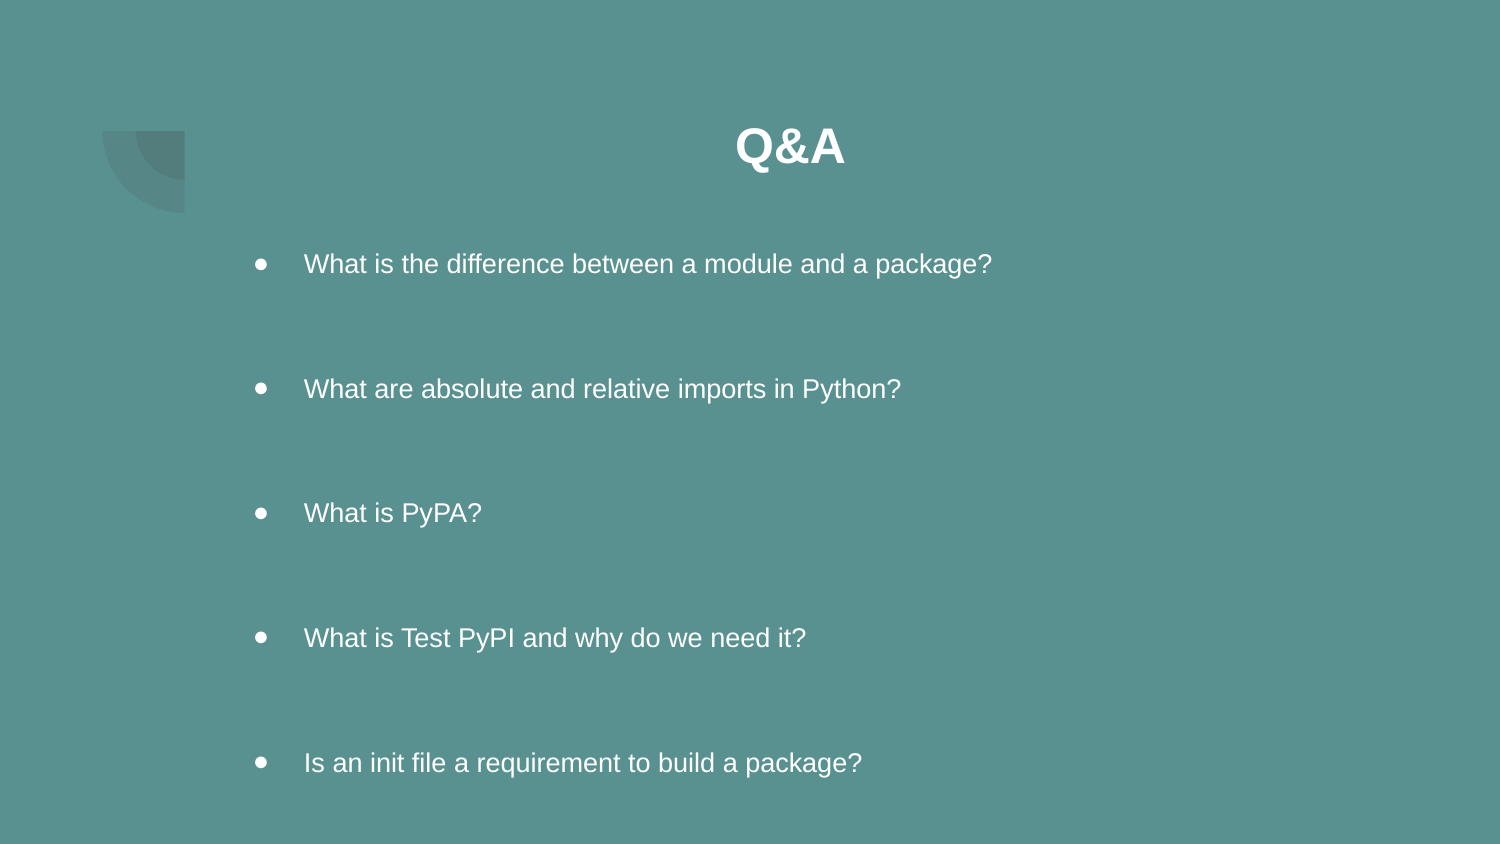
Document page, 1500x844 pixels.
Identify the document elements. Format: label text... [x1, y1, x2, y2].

title Q&A [213, 98, 1368, 226]
list What is the difference between a module and a package? What are absolute and relative imports in Python? What is PyPA? What is Test PyPI and why do we need it? Is an init file a requirement to build a package? [213, 226, 1368, 744]
